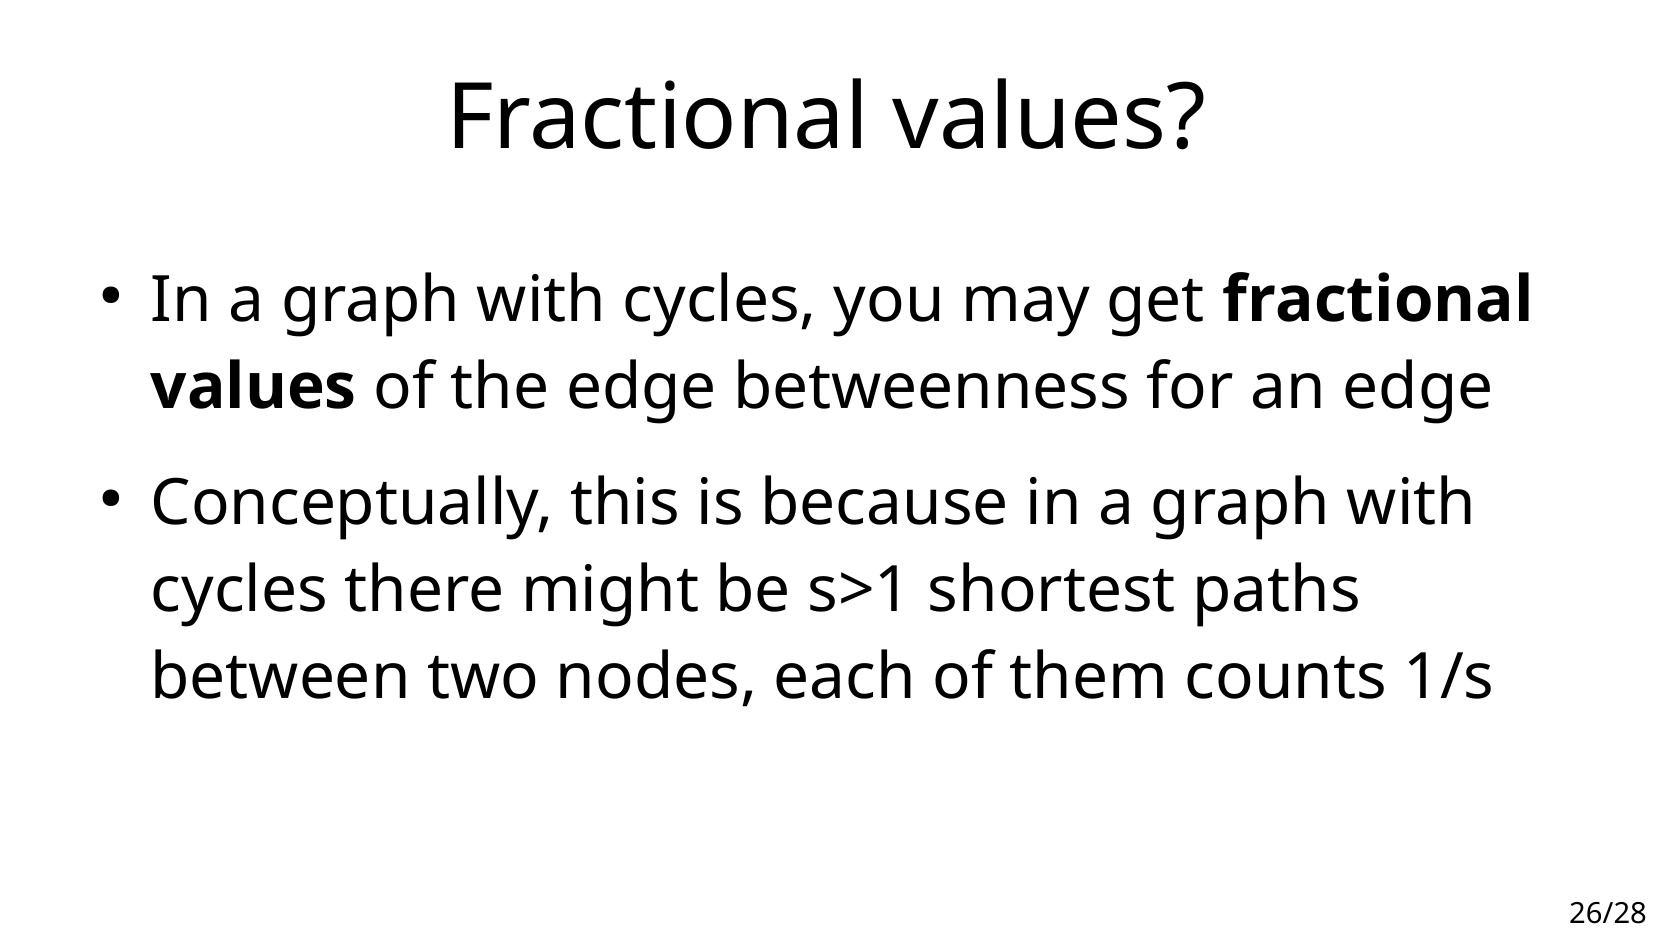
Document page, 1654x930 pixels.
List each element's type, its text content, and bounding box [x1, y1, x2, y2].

title Fractional values? [82, 1, 1571, 225]
list In a graph with cycles, you may get fractional values of the edge betweenness for an edge Conceptually, this is because in a graph with cycles there might be s>1 shortest paths between two nodes, each of them counts 1/s [82, 252, 1571, 793]
